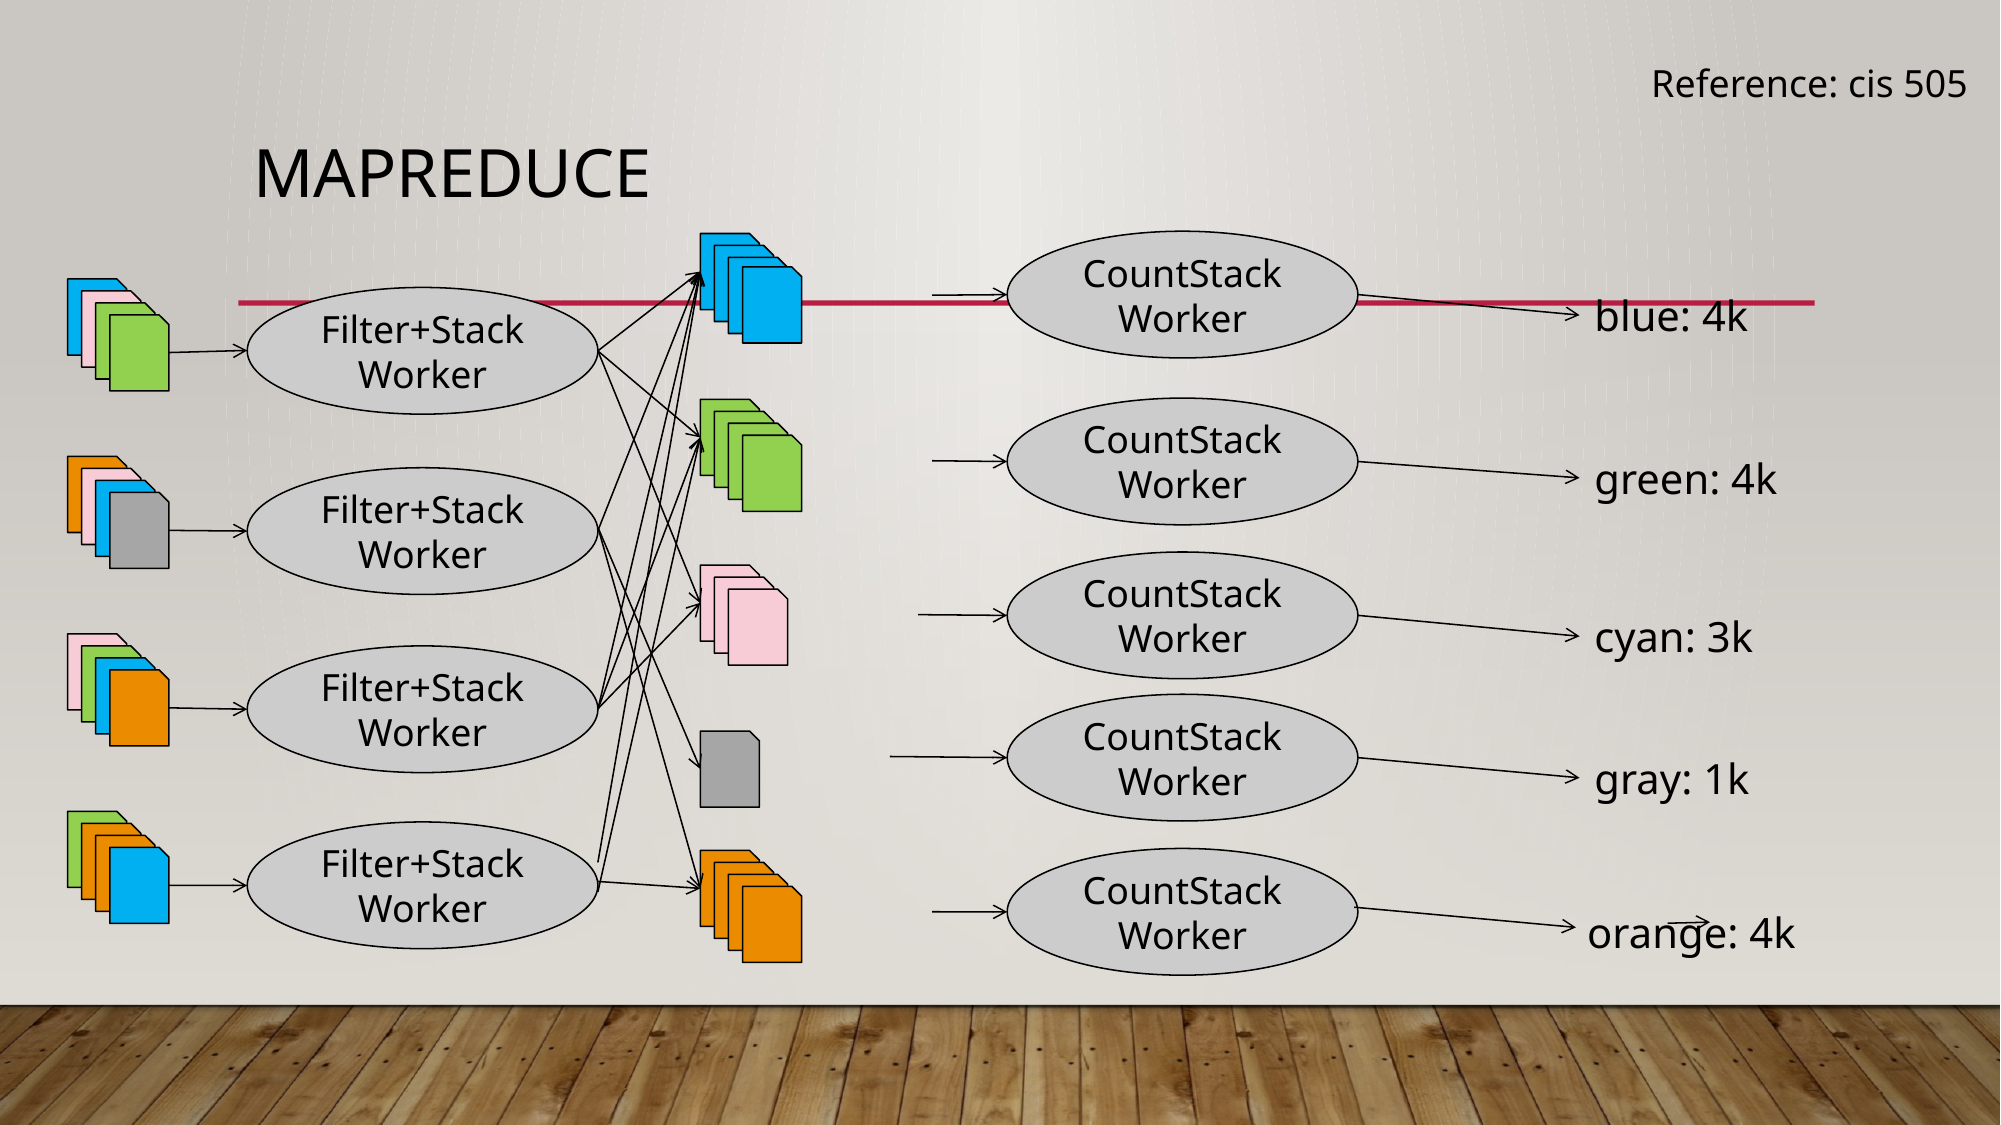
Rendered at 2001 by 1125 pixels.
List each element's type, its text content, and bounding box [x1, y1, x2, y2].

text_box orange: 4k [1572, 899, 1828, 965]
text_box CountStack Worker [1007, 551, 1358, 679]
text_box Filter+Stack Worker [247, 287, 598, 415]
text_box [1357, 461, 1580, 478]
text_box CountStack Worker [1007, 231, 1358, 358]
text_box [1357, 615, 1580, 637]
text_box Reference: cis 505 [1636, 52, 1984, 113]
text_box Filter+Stack Worker [247, 821, 598, 949]
text_box [1357, 294, 1580, 316]
picture [0, 1005, 2000, 1125]
text_box blue: 4k [1579, 282, 1810, 348]
text_box [67, 811, 248, 924]
text_box [1357, 757, 1580, 778]
text_box CountStack Worker [1007, 398, 1358, 525]
text_box [1354, 907, 1576, 928]
title MAPREDUCE [238, 131, 1814, 224]
text_box green: 4k [1579, 445, 1810, 510]
text_box cyan: 3k [1579, 603, 1810, 669]
text_box CountStack Worker [1007, 848, 1358, 976]
text_box gray: 1k [1579, 745, 1810, 810]
text_box Filter+Stack Worker [247, 467, 598, 595]
text_box [67, 278, 248, 391]
text_box [67, 633, 248, 746]
text_box [597, 233, 802, 963]
text_box Filter+Stack Worker [247, 645, 598, 773]
text_box [67, 456, 248, 569]
text_box CountStack Worker [1007, 694, 1358, 821]
